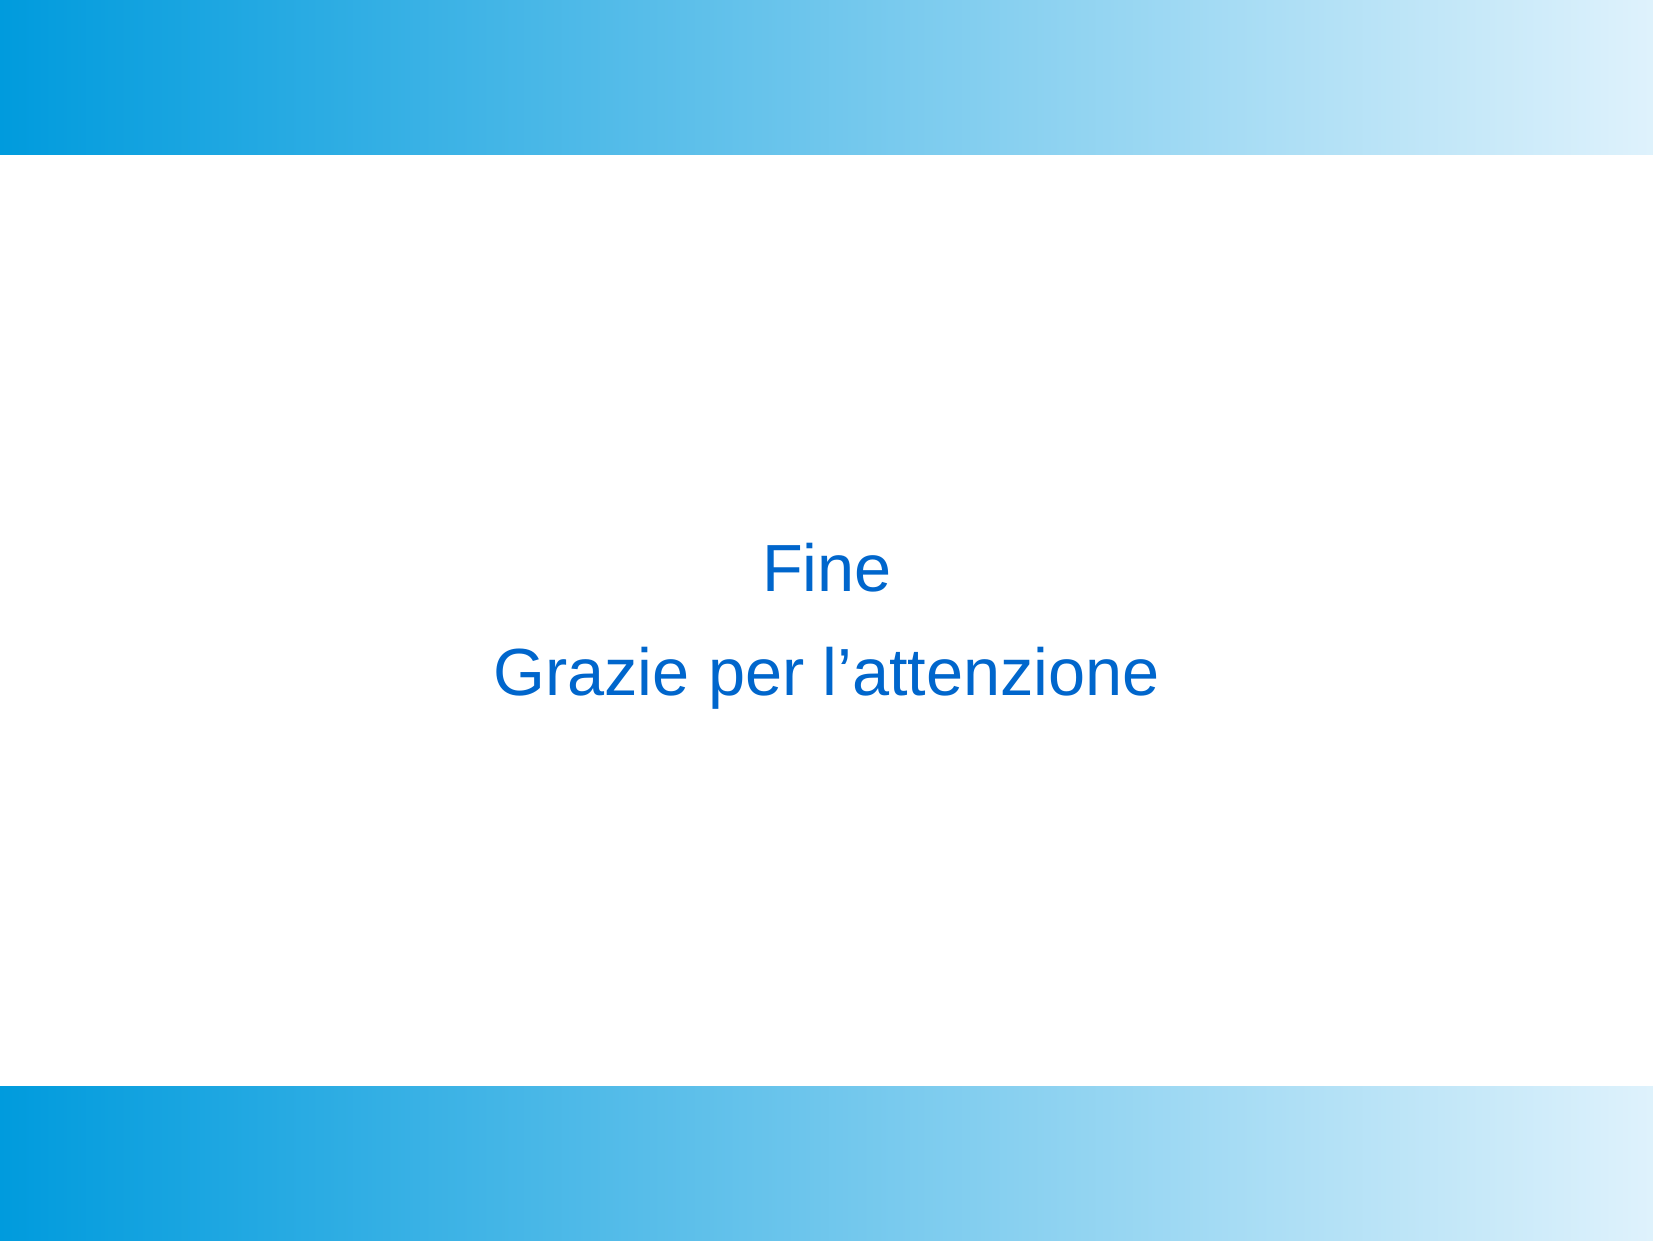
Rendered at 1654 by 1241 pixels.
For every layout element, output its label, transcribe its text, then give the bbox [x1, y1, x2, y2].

text_box Fine Grazie per l’attenzione [0, 165, 1654, 1075]
